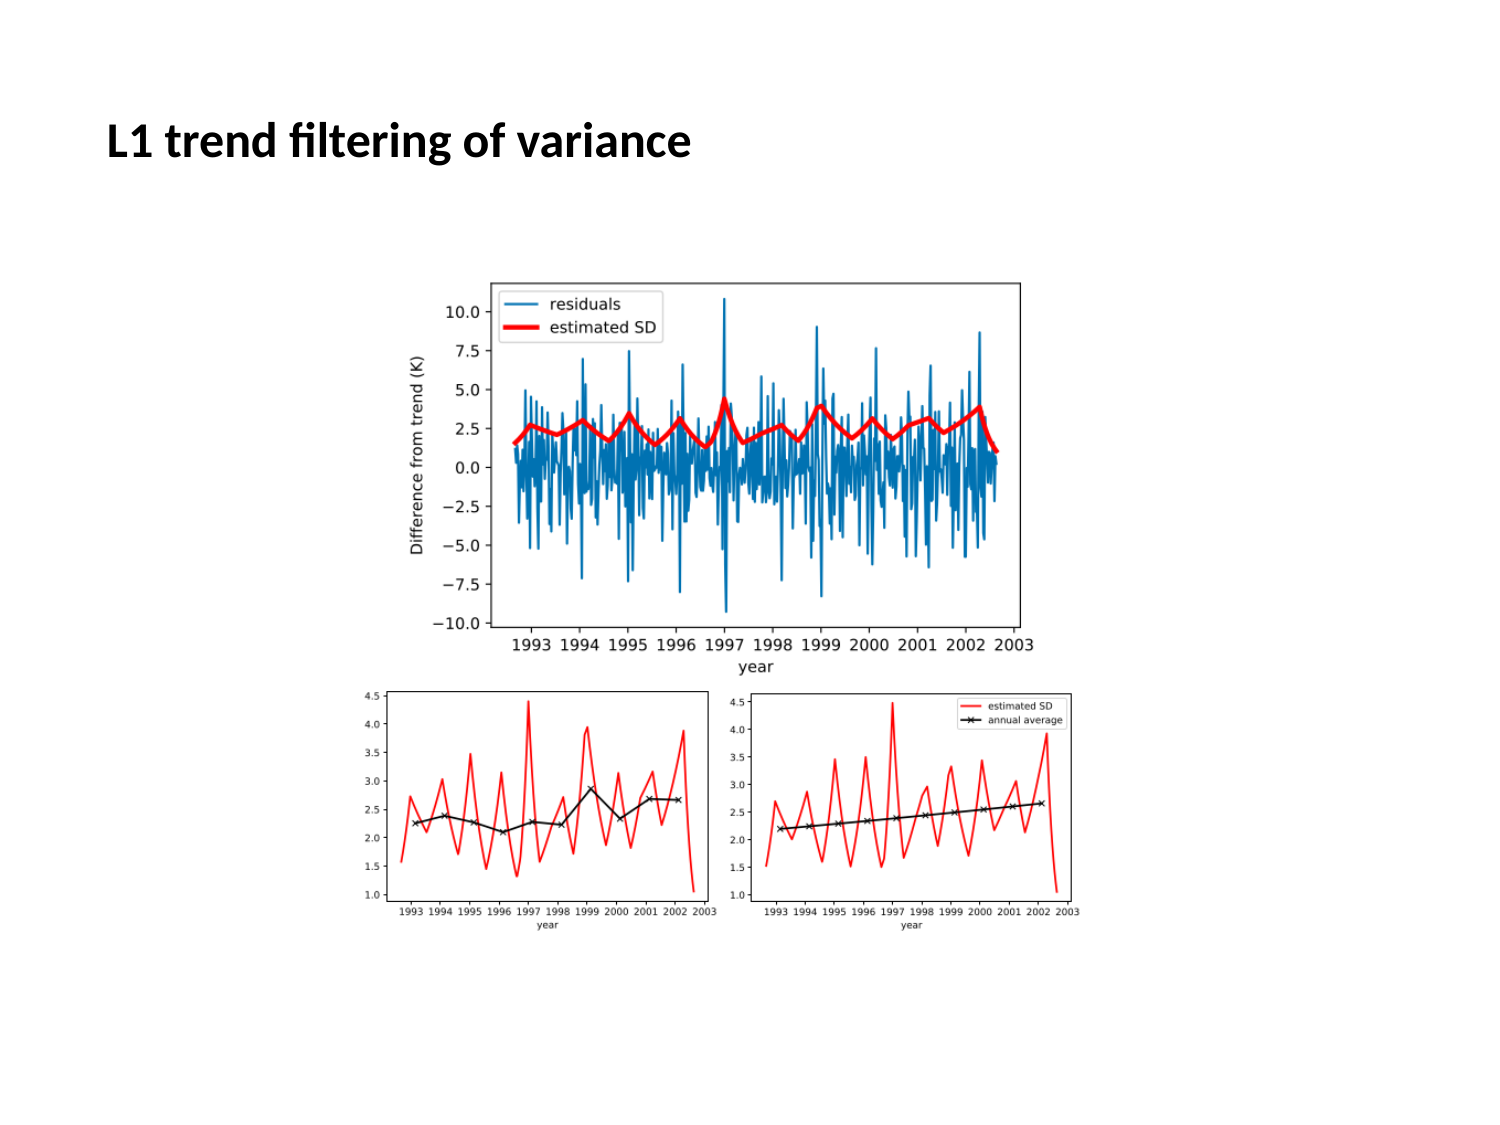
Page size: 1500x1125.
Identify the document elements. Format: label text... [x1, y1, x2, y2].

picture [339, 256, 1095, 944]
text_box L1 trend filtering of variance [92, 100, 707, 175]
